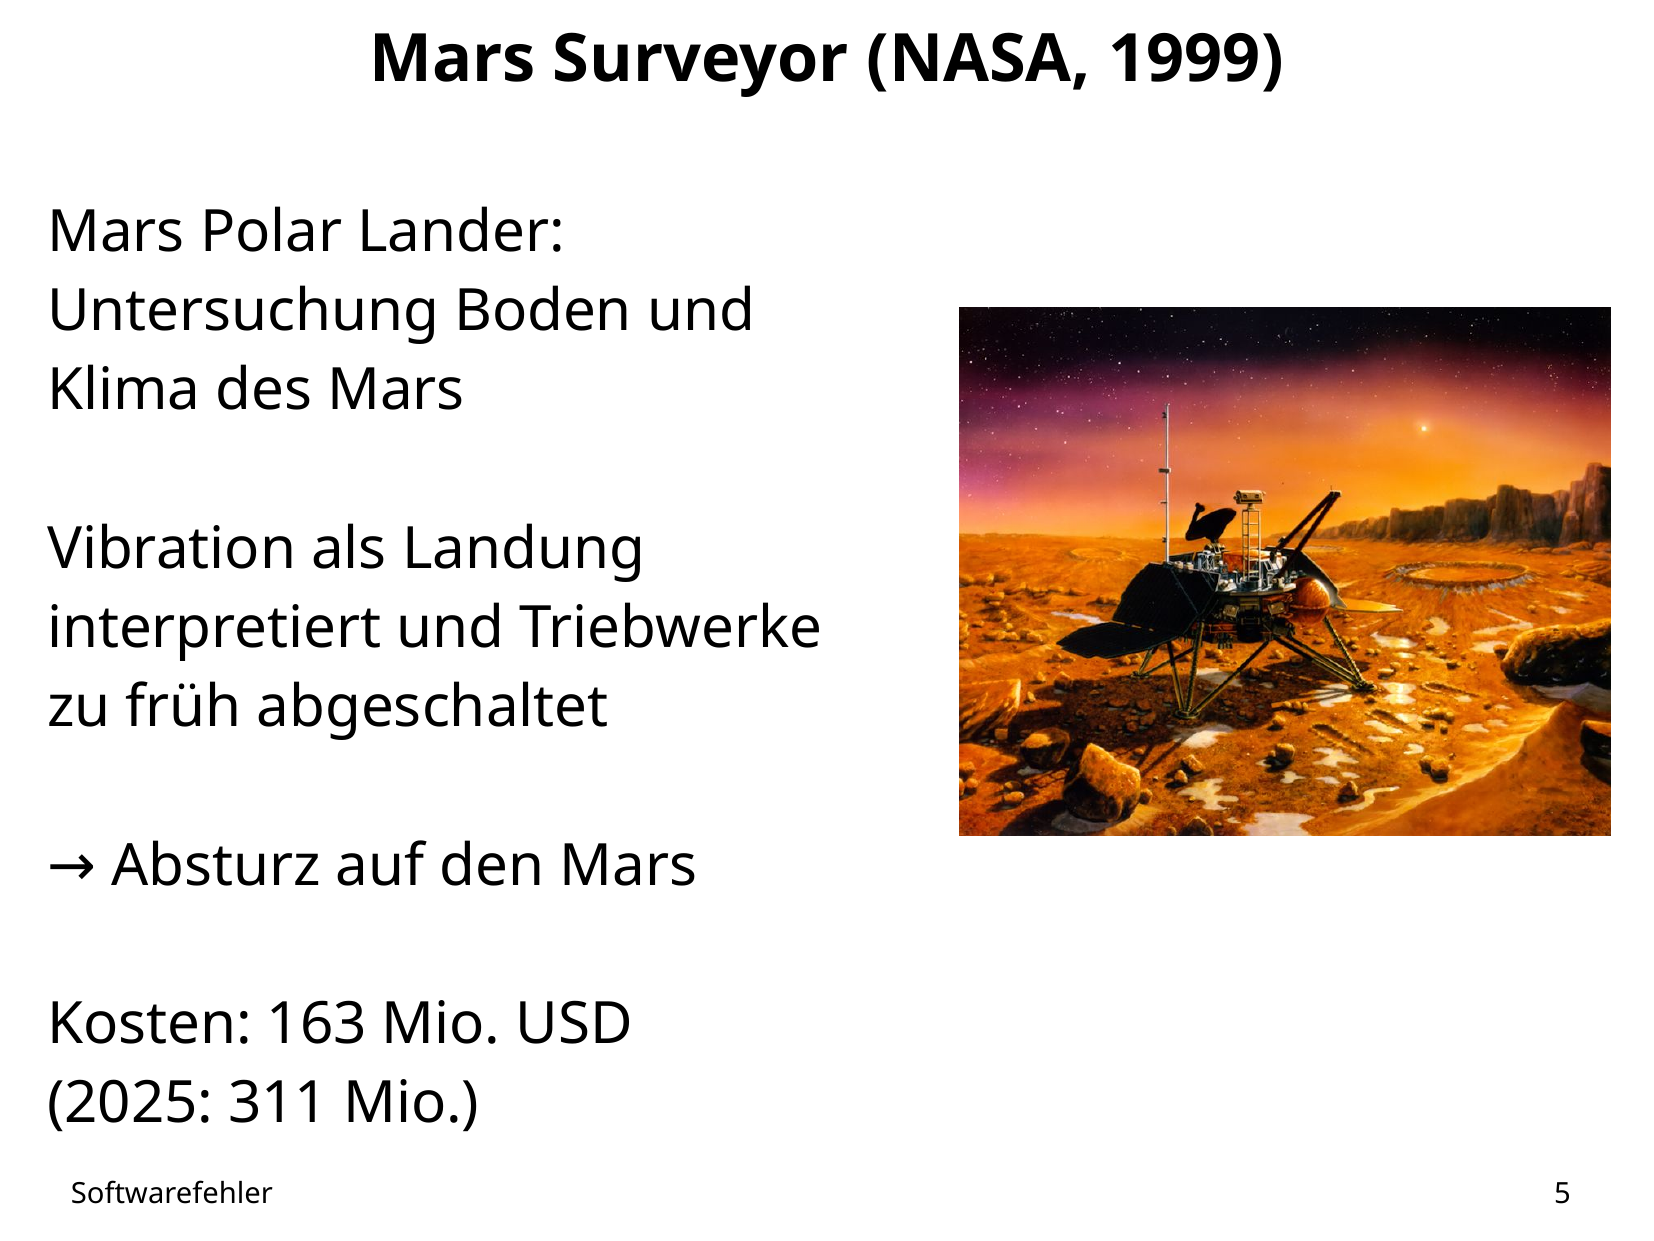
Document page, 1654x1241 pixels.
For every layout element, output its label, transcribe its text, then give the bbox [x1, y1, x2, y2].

list Mars Polar Lander: Untersuchung Boden und Klima des Mars Vibration als Landung interpretiert und Triebwerke zu früh abgeschaltet → Absturz auf den Mars Kosten: 163 Mio. USD (2025: 311 Mio.) [47, 188, 960, 1146]
picture [959, 307, 1611, 836]
title Mars Surveyor (NASA, 1999) [0, 5, 1654, 107]
